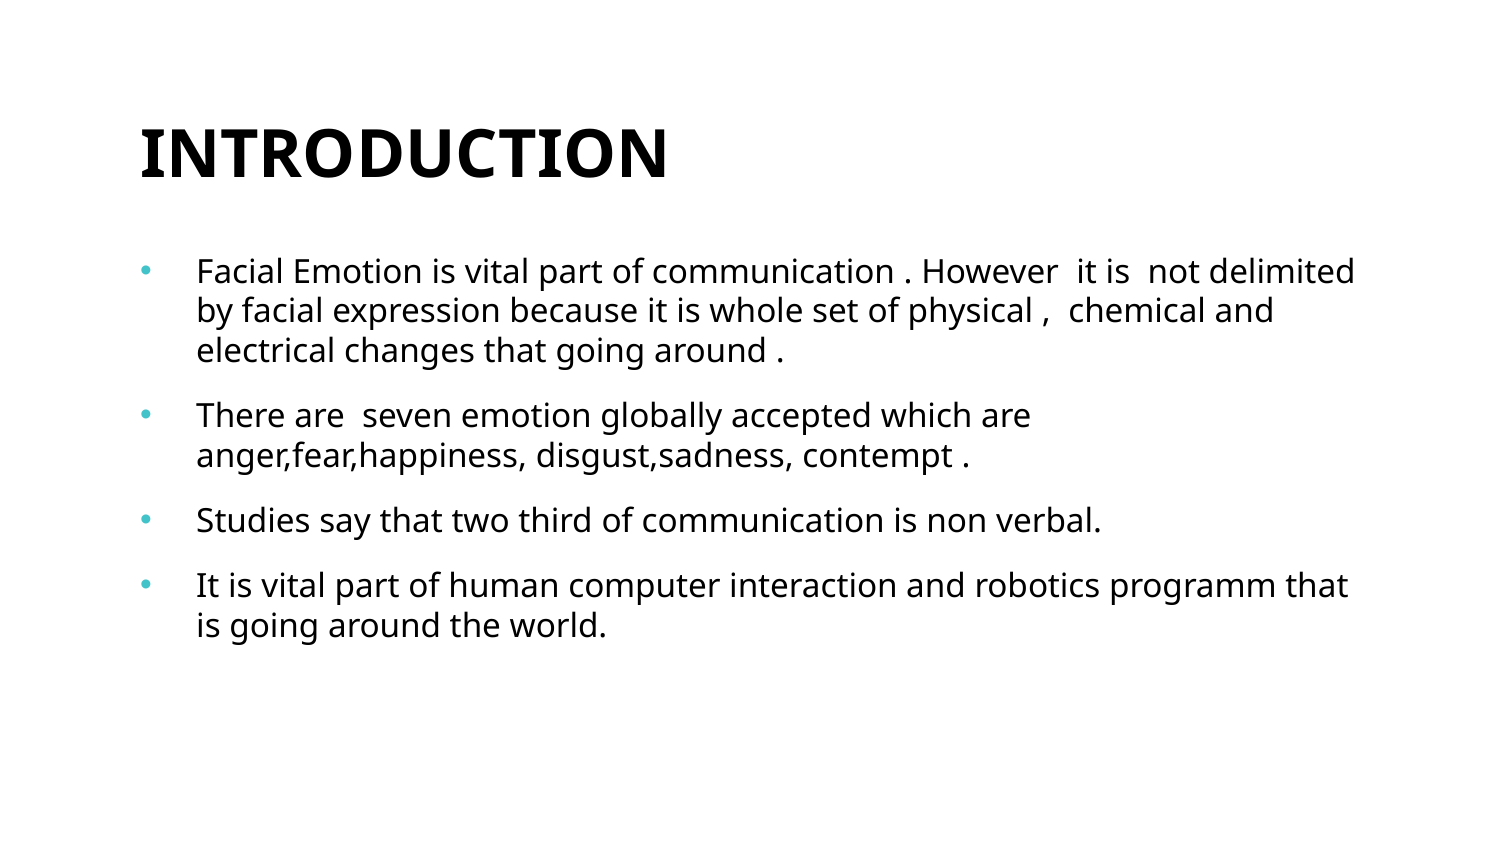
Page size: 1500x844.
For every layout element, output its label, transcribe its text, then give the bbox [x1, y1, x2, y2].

list Facial Emotion is vital part of communication . However it is not delimited by facial expression because it is whole set of physical , chemical and electrical changes that going around . There are seven emotion globally accepted which are anger,fear,happiness, disgust,sadness, contempt . Studies say that two third of communication is non verbal. It is vital part of human computer interaction and robotics programm that is going around the world. [125, 234, 1375, 735]
title INTRODUCTION [125, 57, 1375, 198]
